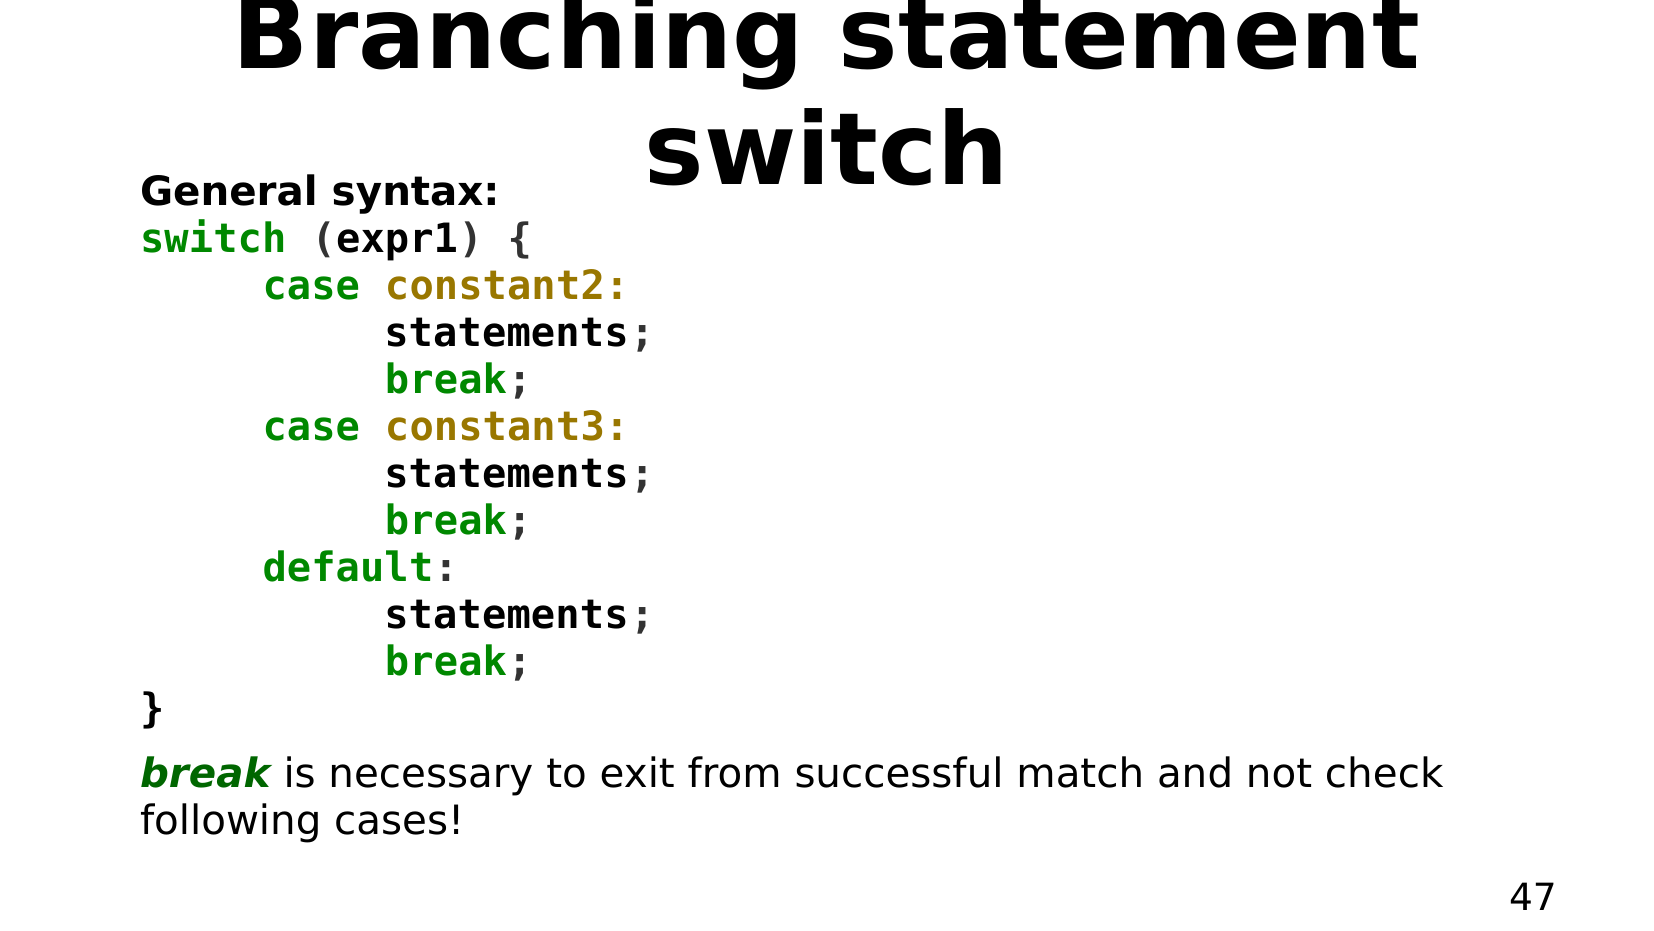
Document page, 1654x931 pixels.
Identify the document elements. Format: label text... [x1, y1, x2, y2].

title Branching statement switch [82, 0, 1571, 208]
list General syntax: switch (expr1) { case constant2: statements; break; case constant3: statements; break; default: statements; break; } break is necessary to exit from successful match and not check following cases! [82, 168, 1560, 851]
